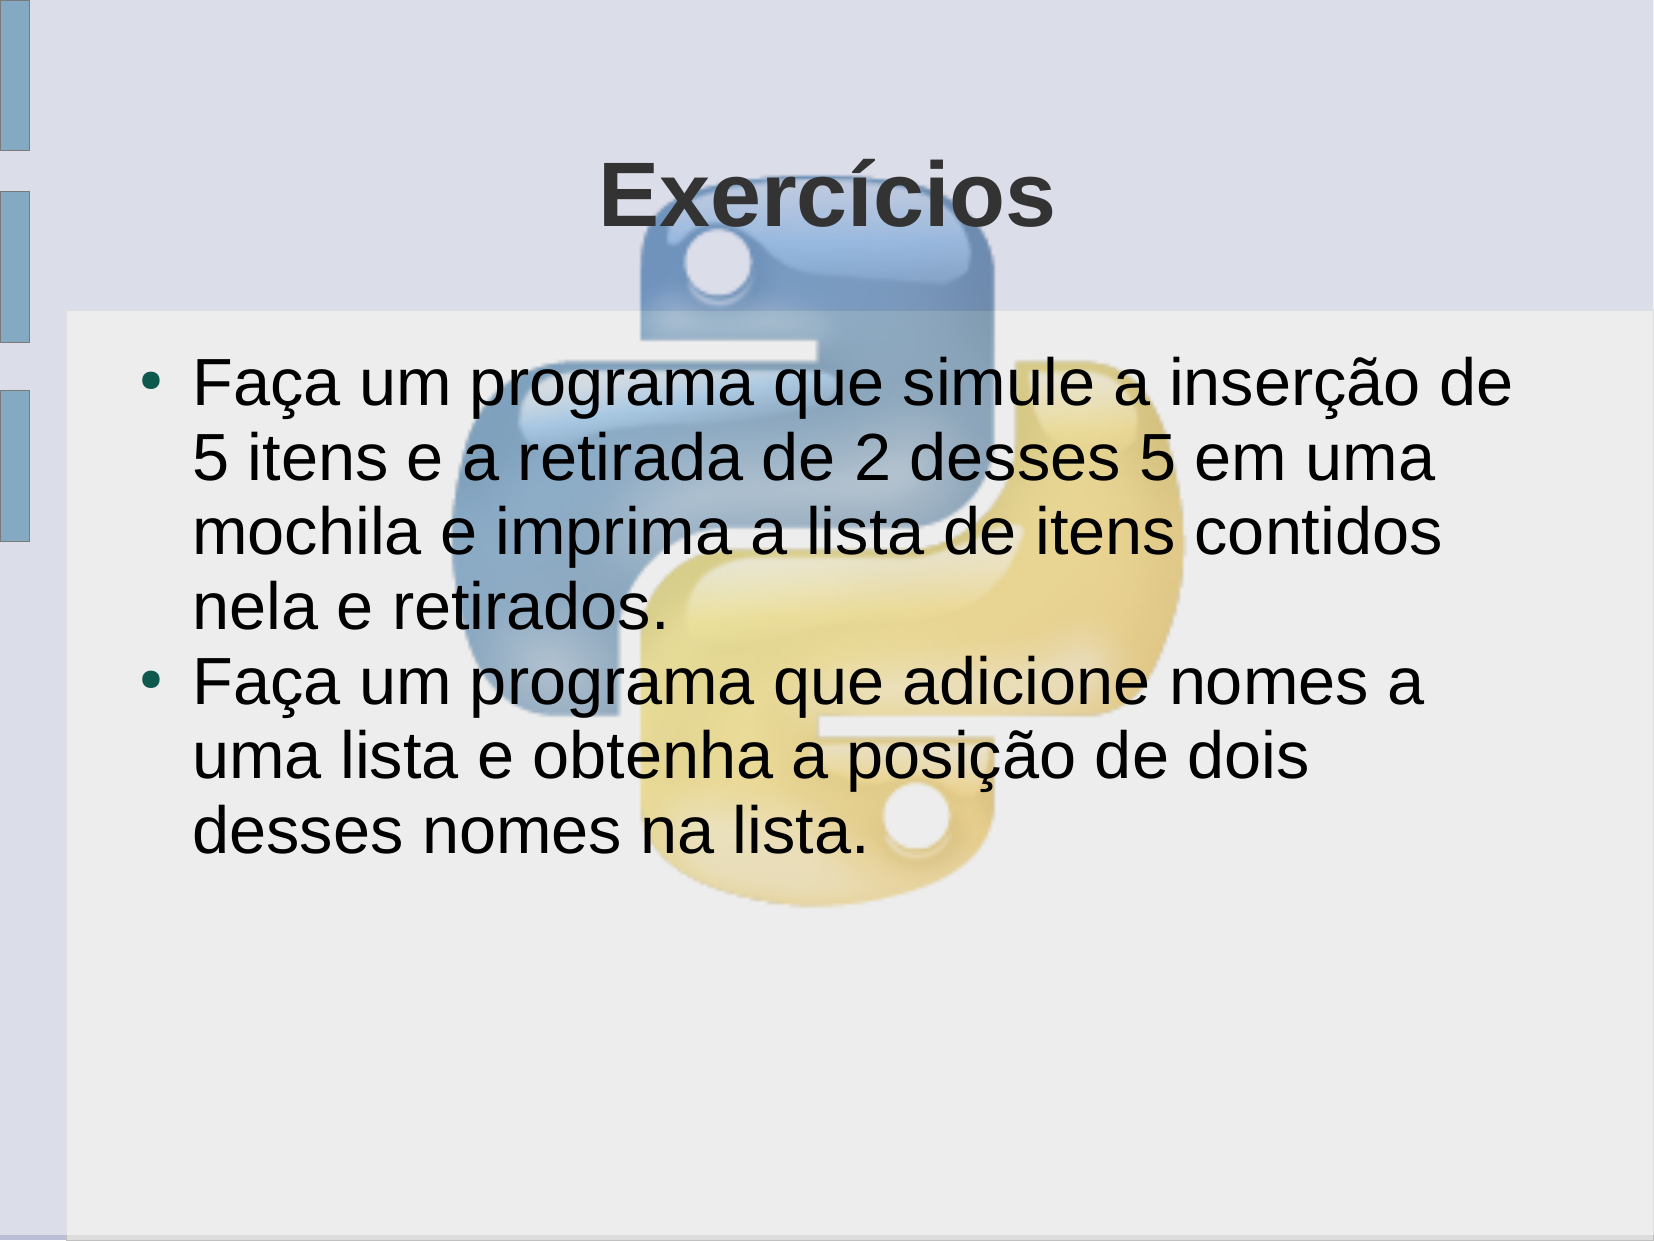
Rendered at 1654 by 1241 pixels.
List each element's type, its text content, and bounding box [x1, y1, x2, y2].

title Exercícios [121, 91, 1534, 299]
list Faça um programa que simule a inserção de 5 itens e a retirada de 2 desses 5 em uma mochila e imprima a lista de itens contidos nela e retirados. Faça um programa que adicione nomes a uma lista e obtenha a posição de dois desses nomes na lista. [121, 344, 1534, 1112]
picture [0, 0, 1654, 1235]
